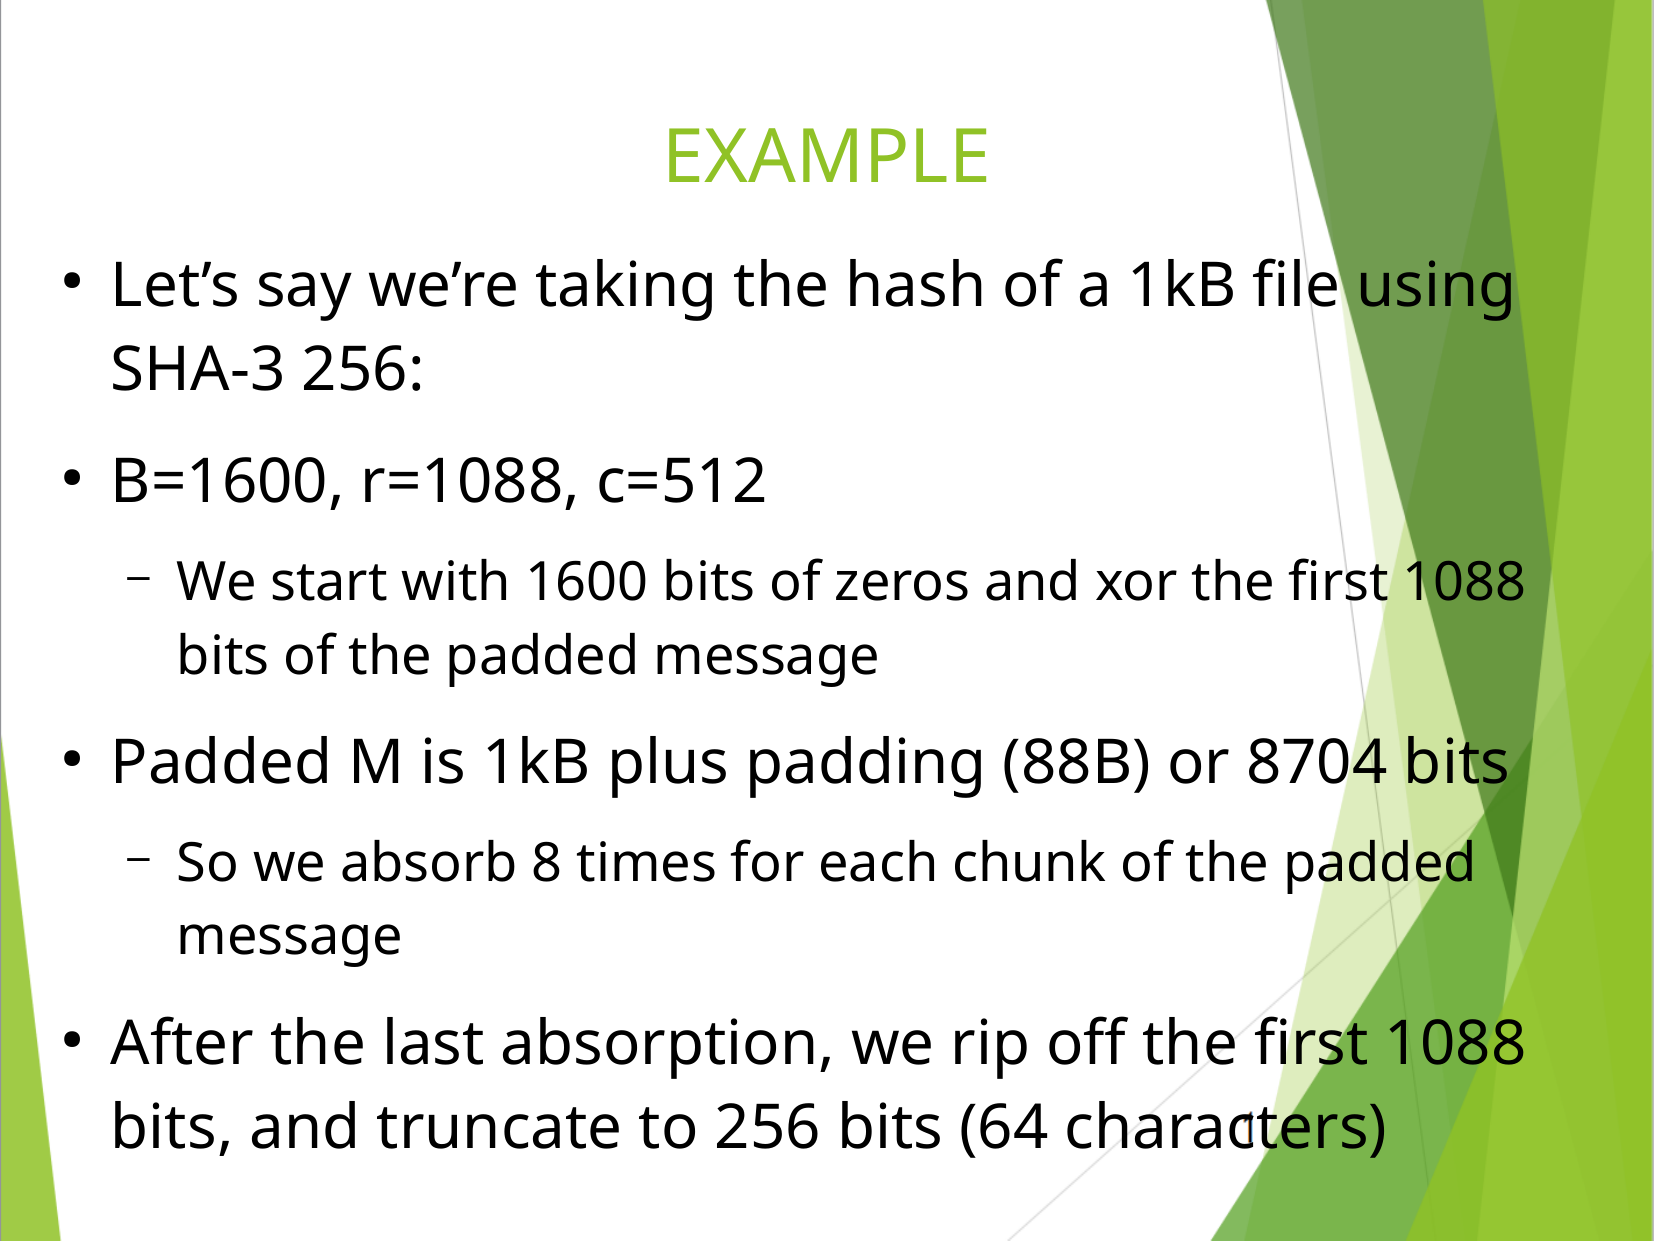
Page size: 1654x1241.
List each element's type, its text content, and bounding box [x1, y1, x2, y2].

title EXAMPLE [82, 49, 1571, 240]
list Let’s say we’re taking the hash of a 1kB file using SHA-3 256: B=1600, r=1088, c=512 We start with 1600 bits of zeros and xor the first 1088 bits of the padded message Padded M is 1kB plus padding (88B) or 8704 bits So we absorb 8 times for each chunk of the padded message After the last absorption, we rip off the first 1088 bits, and truncate to 256 bits (64 characters) [45, 240, 1613, 1180]
picture [0, 0, 1654, 1241]
